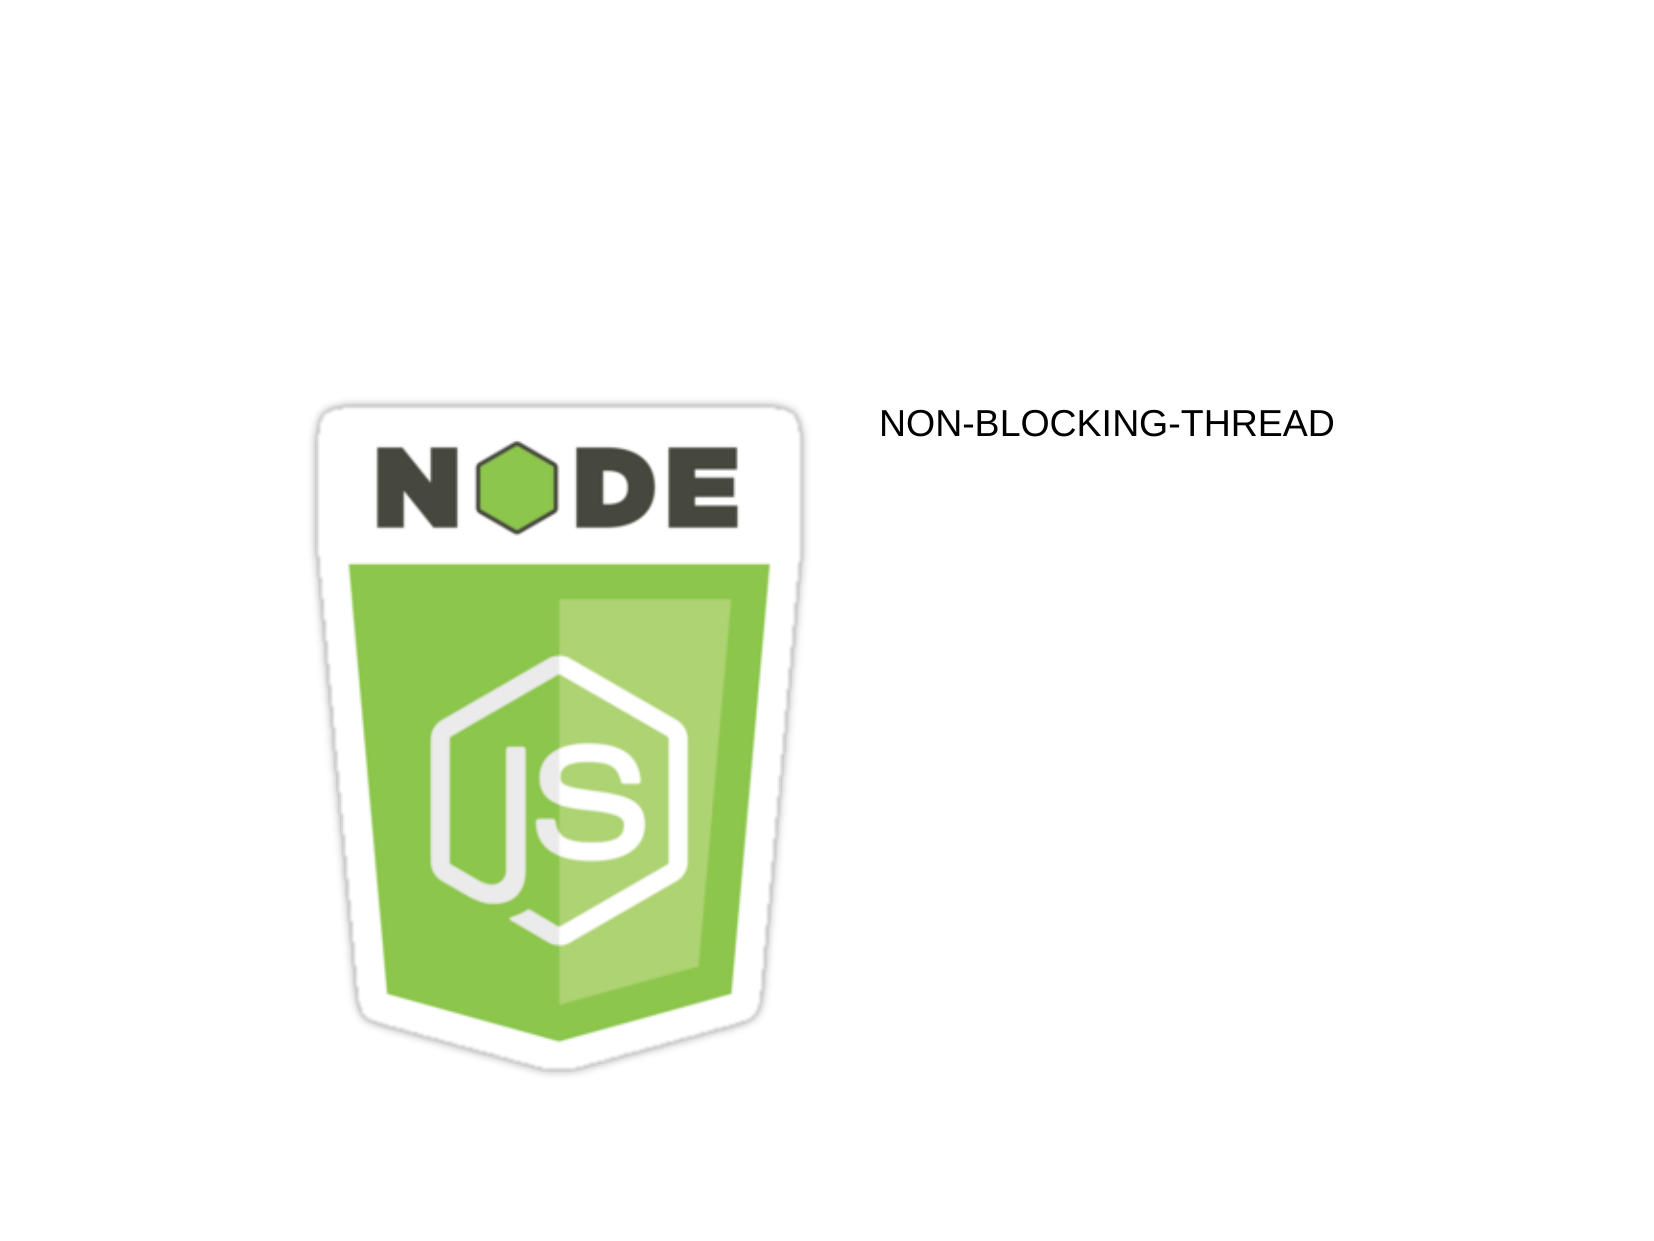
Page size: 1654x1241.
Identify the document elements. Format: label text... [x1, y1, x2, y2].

picture [201, 394, 920, 1085]
text_box NON-BLOCKING-THREAD [864, 394, 1351, 452]
